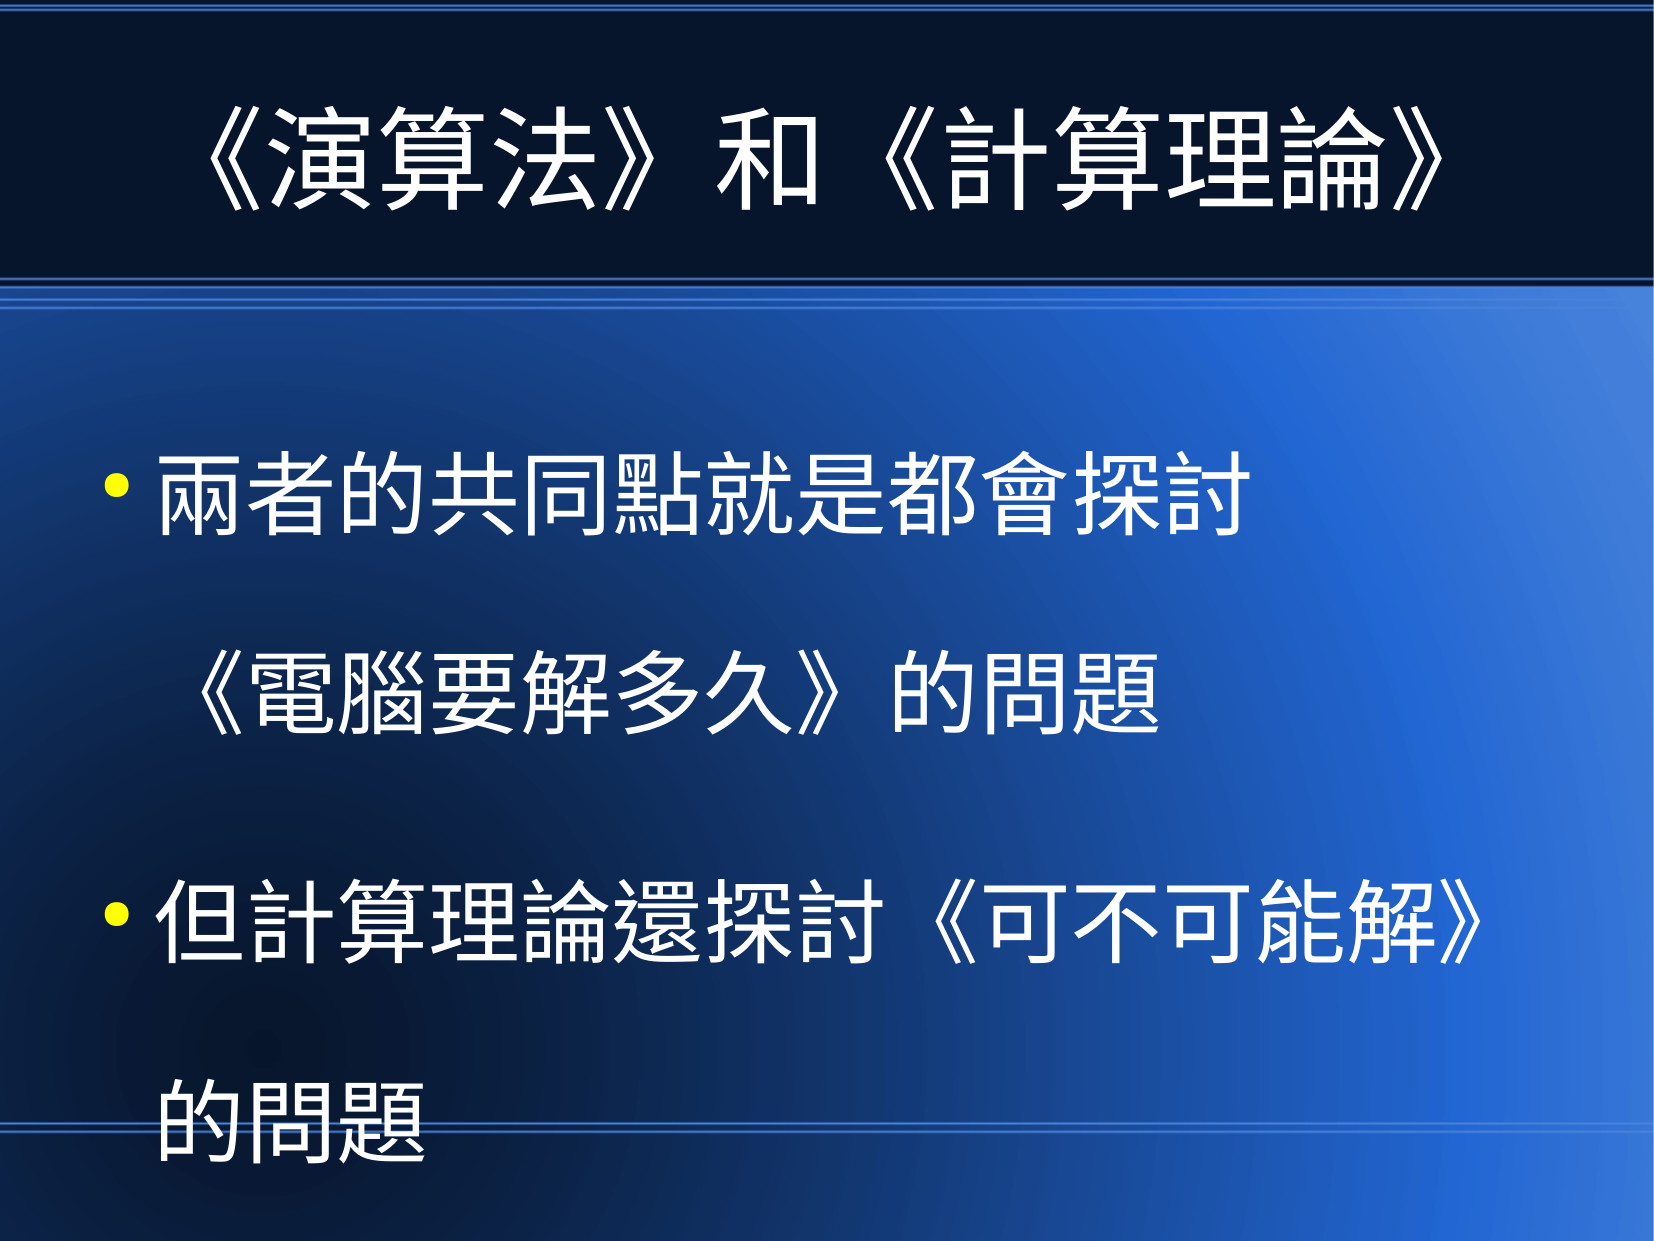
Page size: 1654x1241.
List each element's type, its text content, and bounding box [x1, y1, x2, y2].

picture [0, 0, 1654, 1241]
list 兩者的共同點就是都會探討 《電腦要解多久》的問題 但計算理論還探討《可不可能解》的問題 [82, 355, 1571, 1241]
title 《演算法》和《計算理論》 [82, 49, 1571, 257]
